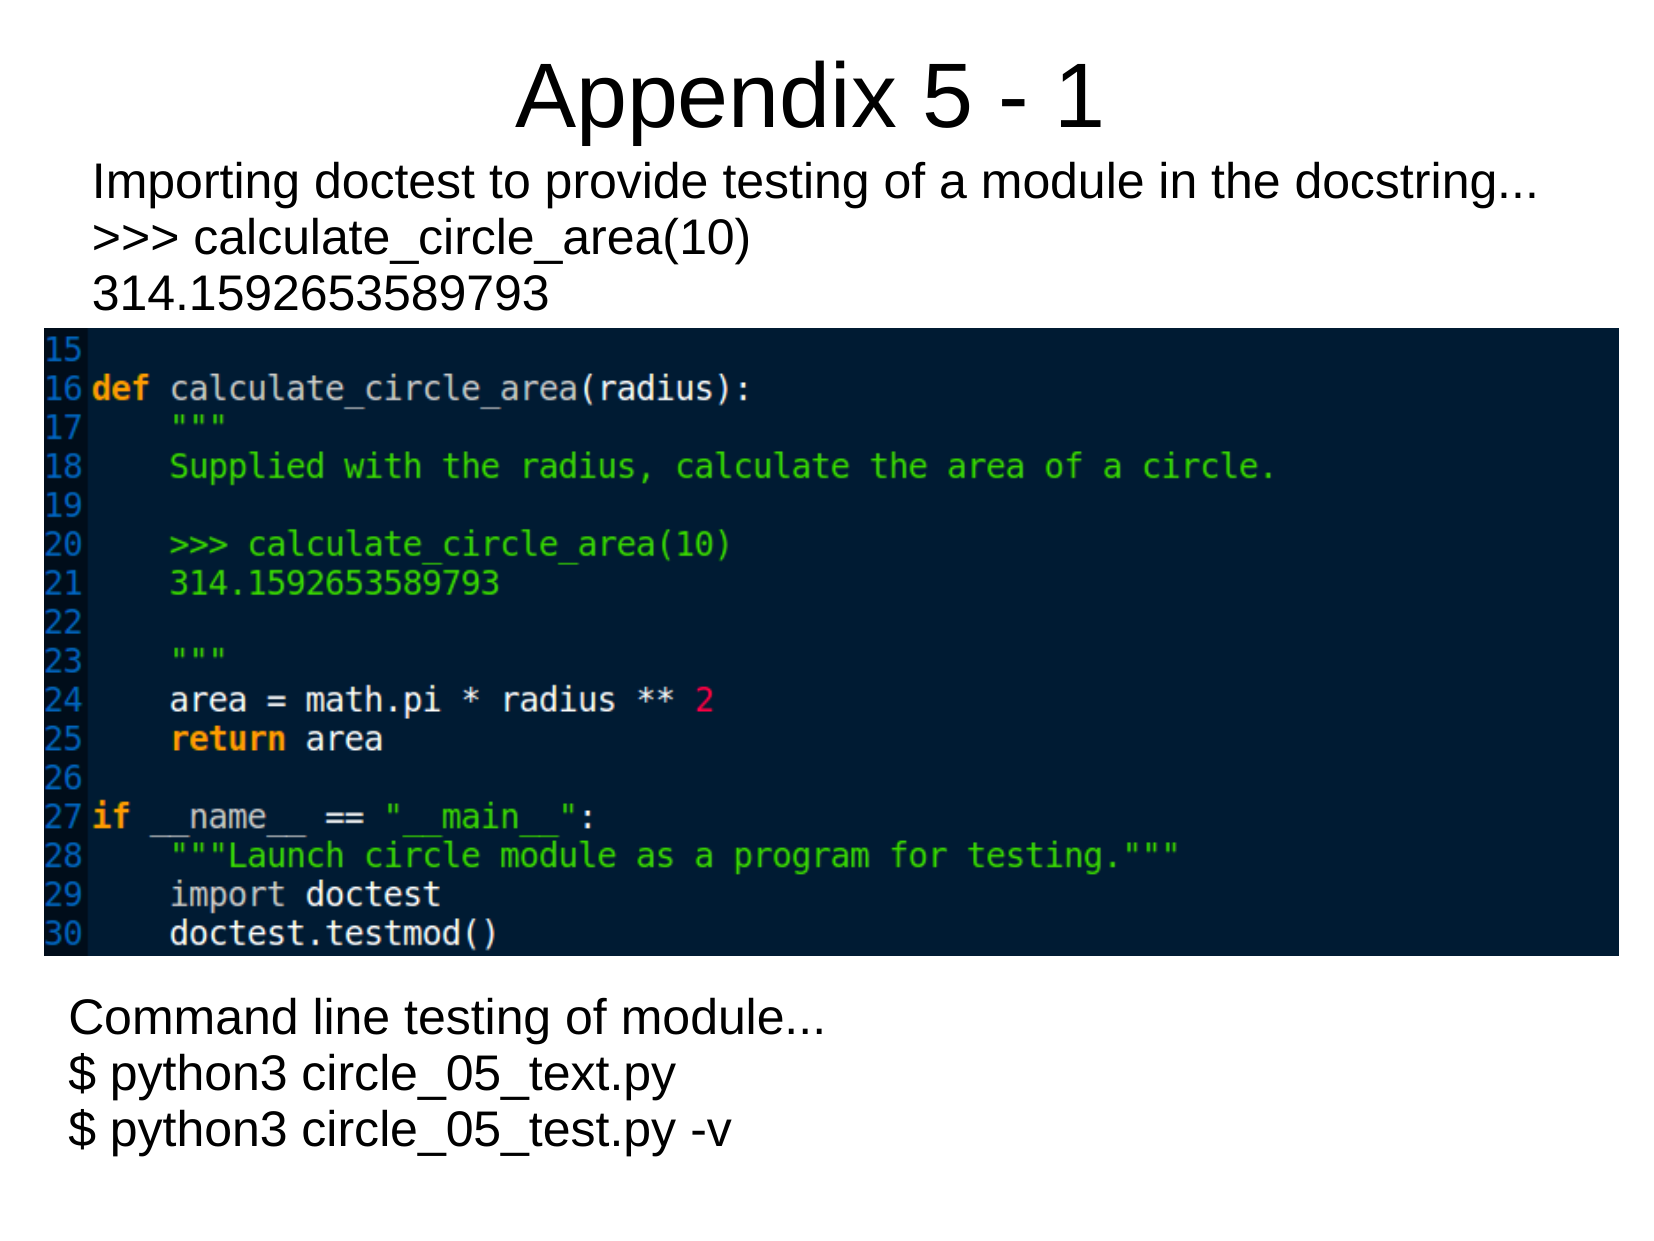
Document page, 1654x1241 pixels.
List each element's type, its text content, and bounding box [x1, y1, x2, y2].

title Importing doctest to provide testing of a module in the docstring... >>> calculate_circle_area(10) 314.1592653589793 [91, 153, 1581, 322]
title Command line testing of module... $ python3 circle_05_text.py $ python3 circle_05_test.py -v [68, 989, 1557, 1157]
title Appendix 5 - 1 [66, 31, 1555, 159]
picture [44, 328, 1619, 956]
